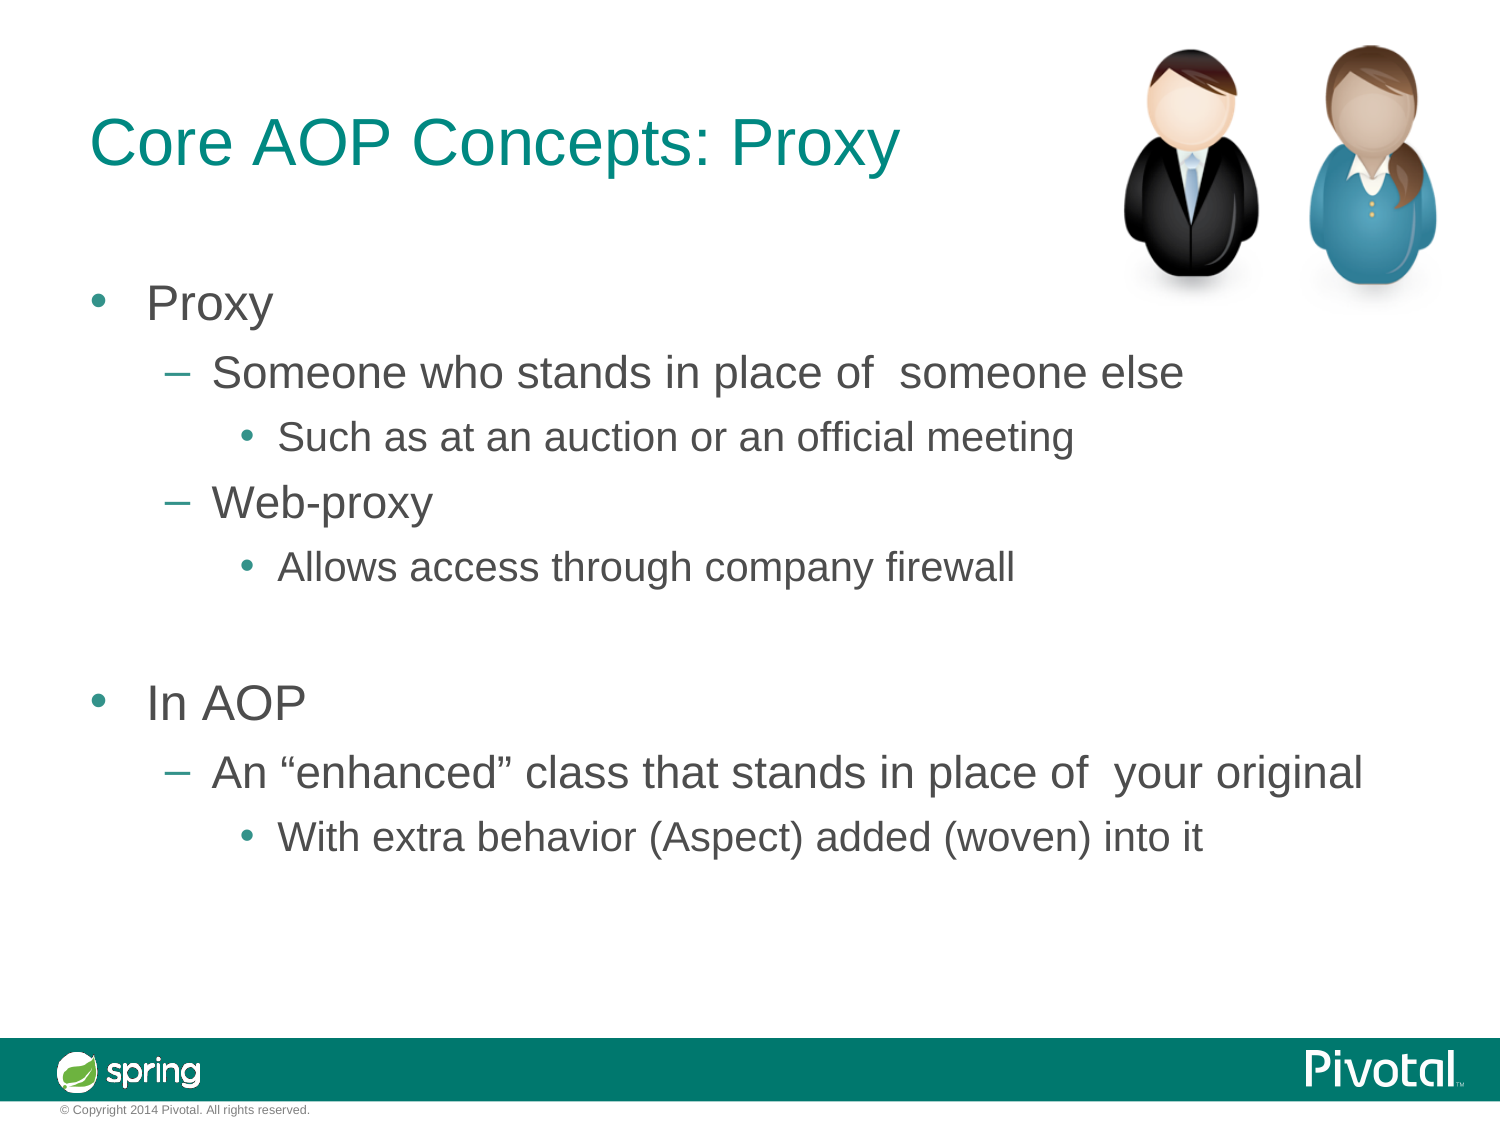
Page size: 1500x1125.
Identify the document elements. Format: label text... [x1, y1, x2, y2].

picture [1071, 23, 1486, 315]
picture [1306, 1050, 1464, 1087]
picture [32, 1041, 210, 1103]
title Core AOP Concepts: Proxy [75, 45, 1071, 233]
list Proxy Someone who stands in place of someone else Such as at an auction or an official meeting Web-proxy Allows access through company firewall In AOP An “enhanced” class that stands in place of your original With extra behavior (Aspect) added (woven) into it [75, 262, 1426, 931]
